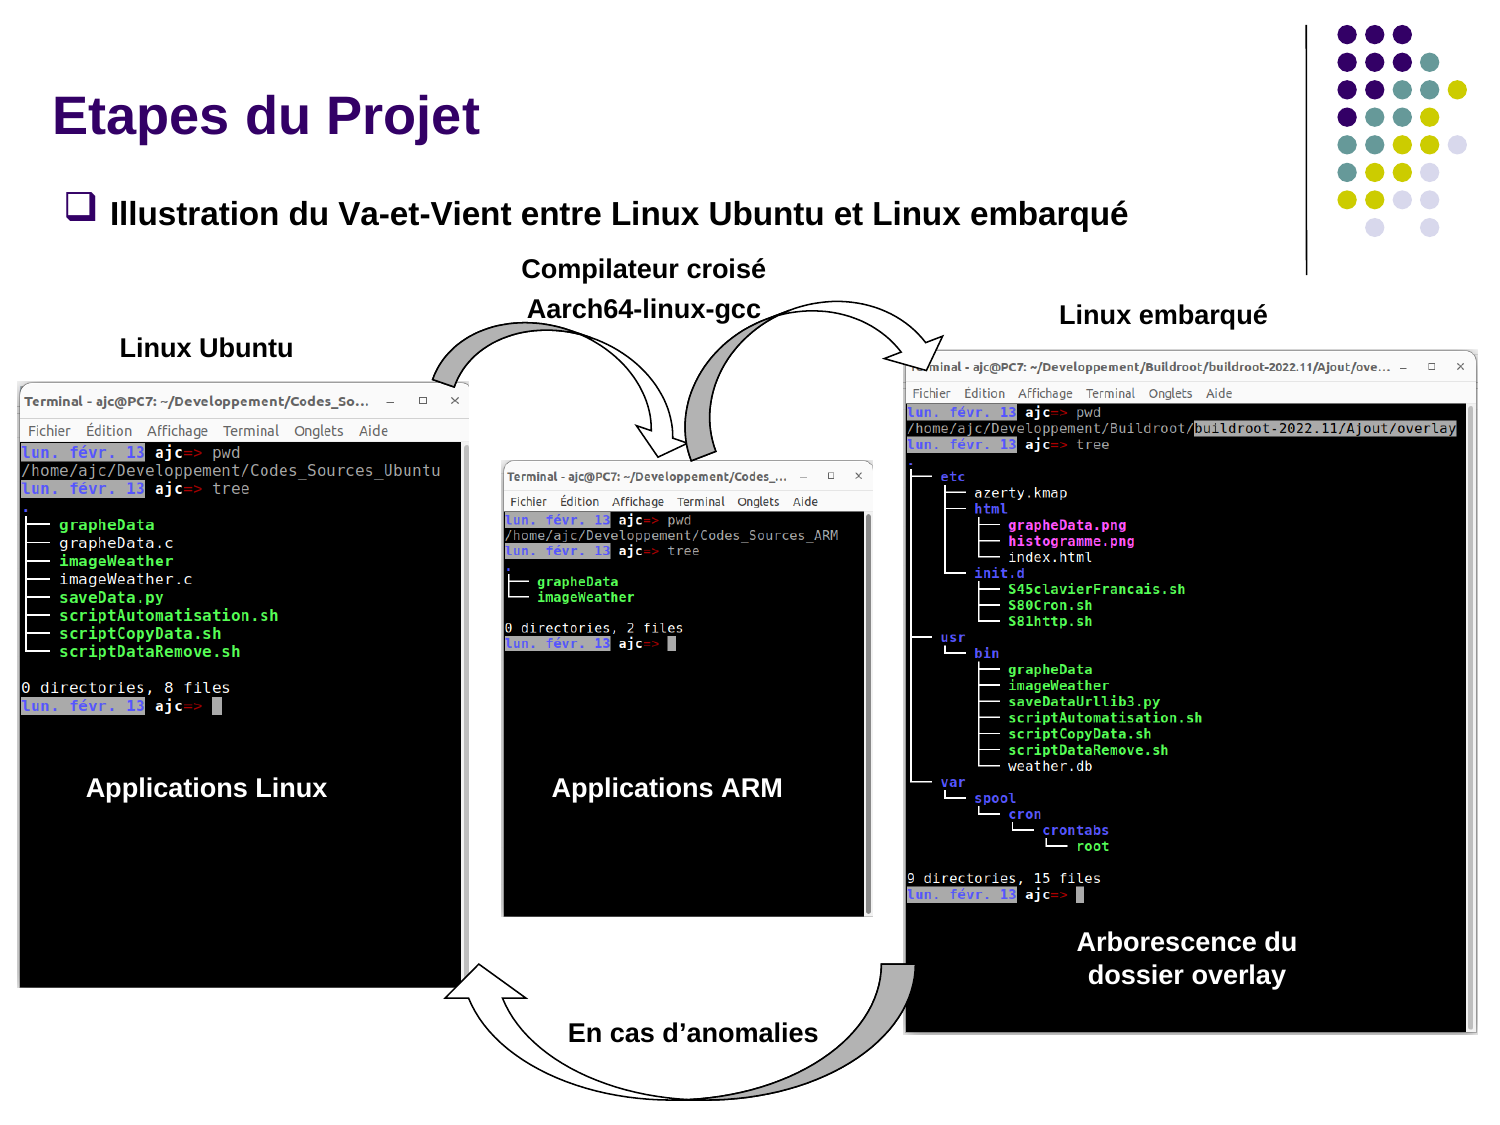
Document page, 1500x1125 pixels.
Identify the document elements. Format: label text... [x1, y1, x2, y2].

text_box Applications Linux [41, 763, 372, 812]
text_box [568, 332, 753, 461]
text_box En cas d’anomalies [527, 1007, 859, 1056]
text_box Linux embarqué [998, 289, 1329, 338]
text_box [445, 964, 916, 1101]
text_box [810, 301, 943, 371]
picture [903, 349, 1478, 1035]
text_box Illustration du Va-et-Vient entre Linux Ubuntu et Linux embarqué [41, 184, 1301, 303]
text_box Compilateur croisé Aarch64-linux-gcc [478, 243, 810, 332]
text_box Applications ARM [501, 763, 833, 812]
text_box Etapes du Projet [37, 54, 1301, 154]
text_box Linux Ubuntu [41, 322, 372, 371]
picture [501, 460, 873, 917]
picture [17, 381, 469, 988]
text_box [432, 332, 525, 387]
text_box Arborescence du dossier overlay [1021, 916, 1353, 998]
